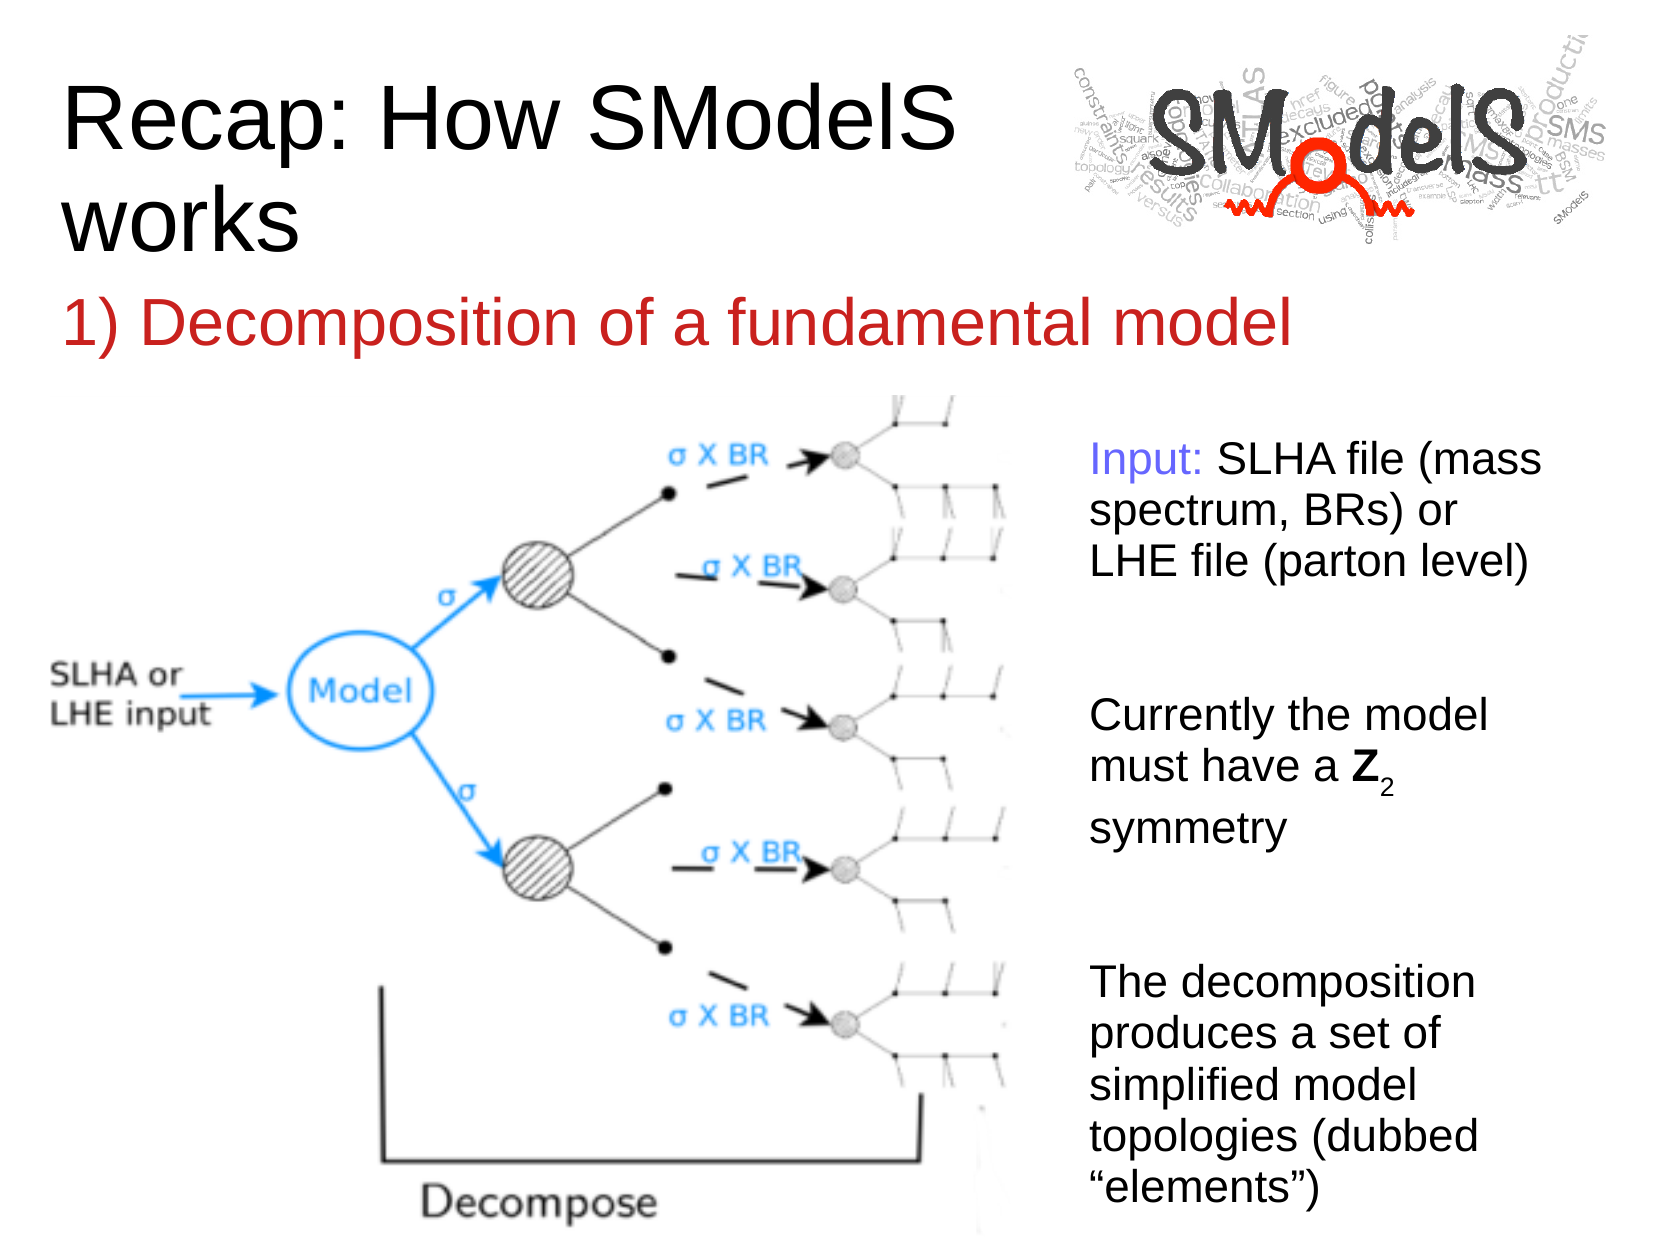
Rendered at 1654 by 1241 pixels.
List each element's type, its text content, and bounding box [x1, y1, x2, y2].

picture [49, 394, 1016, 1241]
text_box 1) Decomposition of a fundamental model [47, 277, 1524, 461]
text_box Input: SLHA file (mass spectrum, BRs) or LHE file (parton level) Currently the model must have a Z2 symmetry The decomposition produces a set of simplified model topologies (dubbed “elements”) [1074, 425, 1559, 1241]
picture [1039, 35, 1630, 245]
text_box Recap: How SModelS works [47, 59, 1040, 277]
